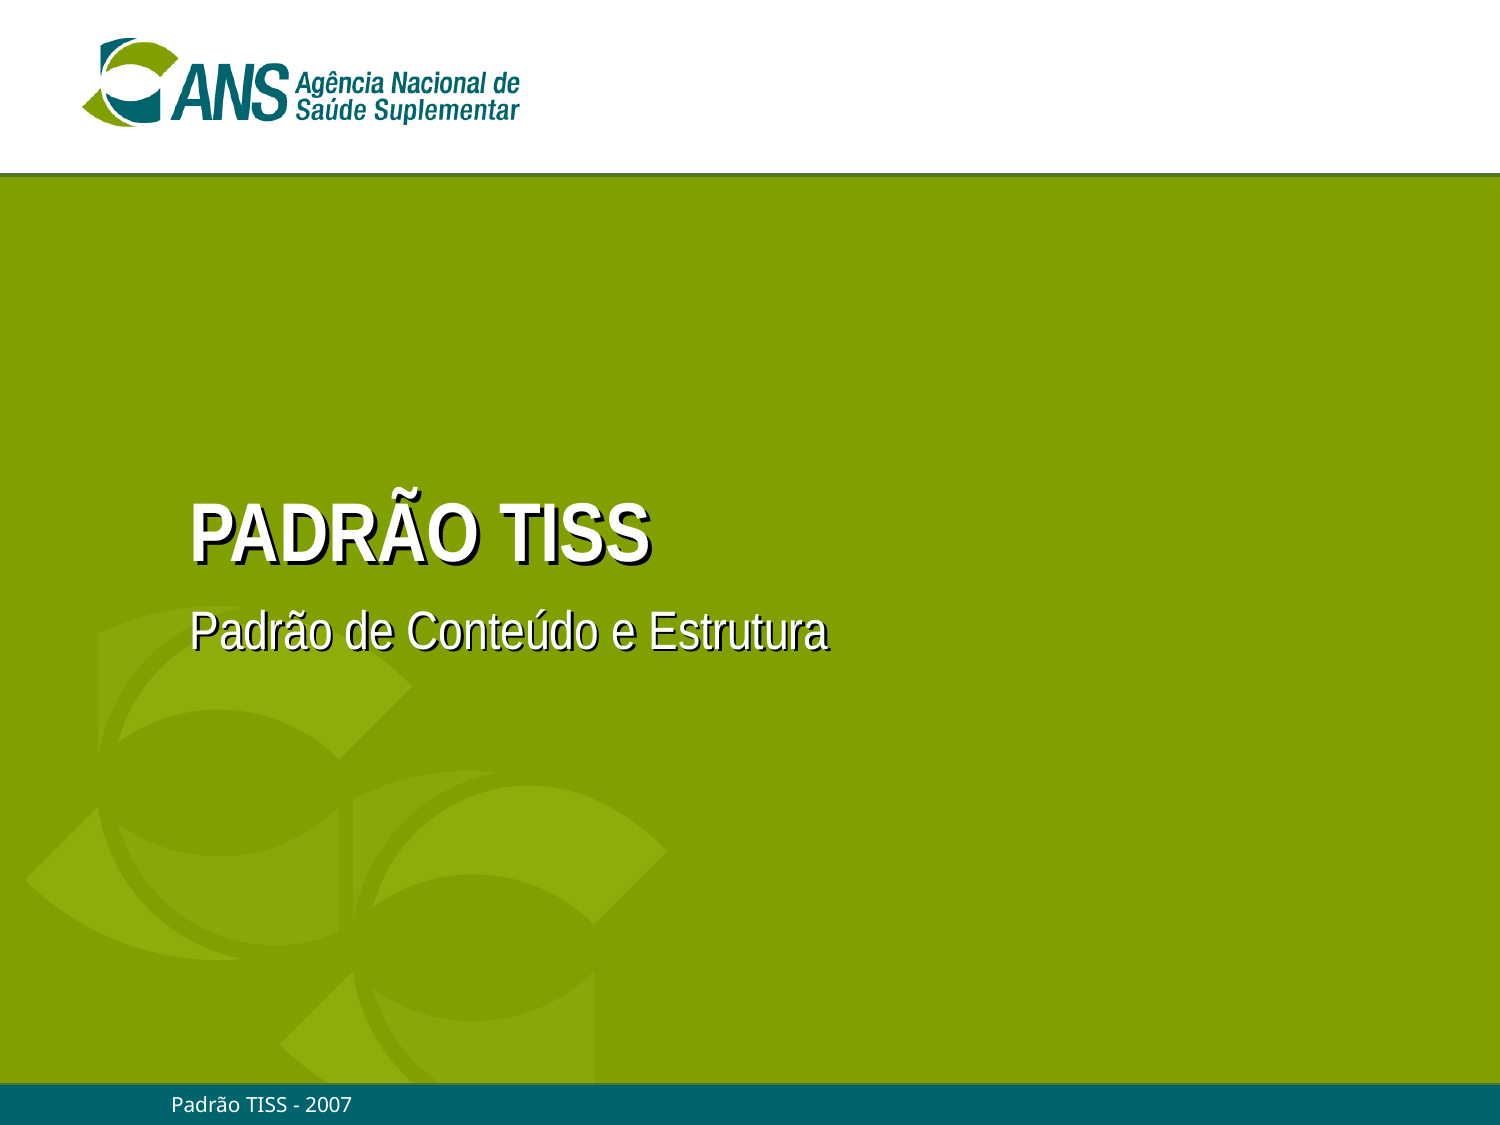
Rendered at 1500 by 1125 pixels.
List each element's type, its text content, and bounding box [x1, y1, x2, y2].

picture [82, 38, 520, 127]
title PADRÃO TISS [174, 337, 1425, 587]
subtitle Padrão de Conteúdo e Estrutura [174, 587, 1425, 738]
